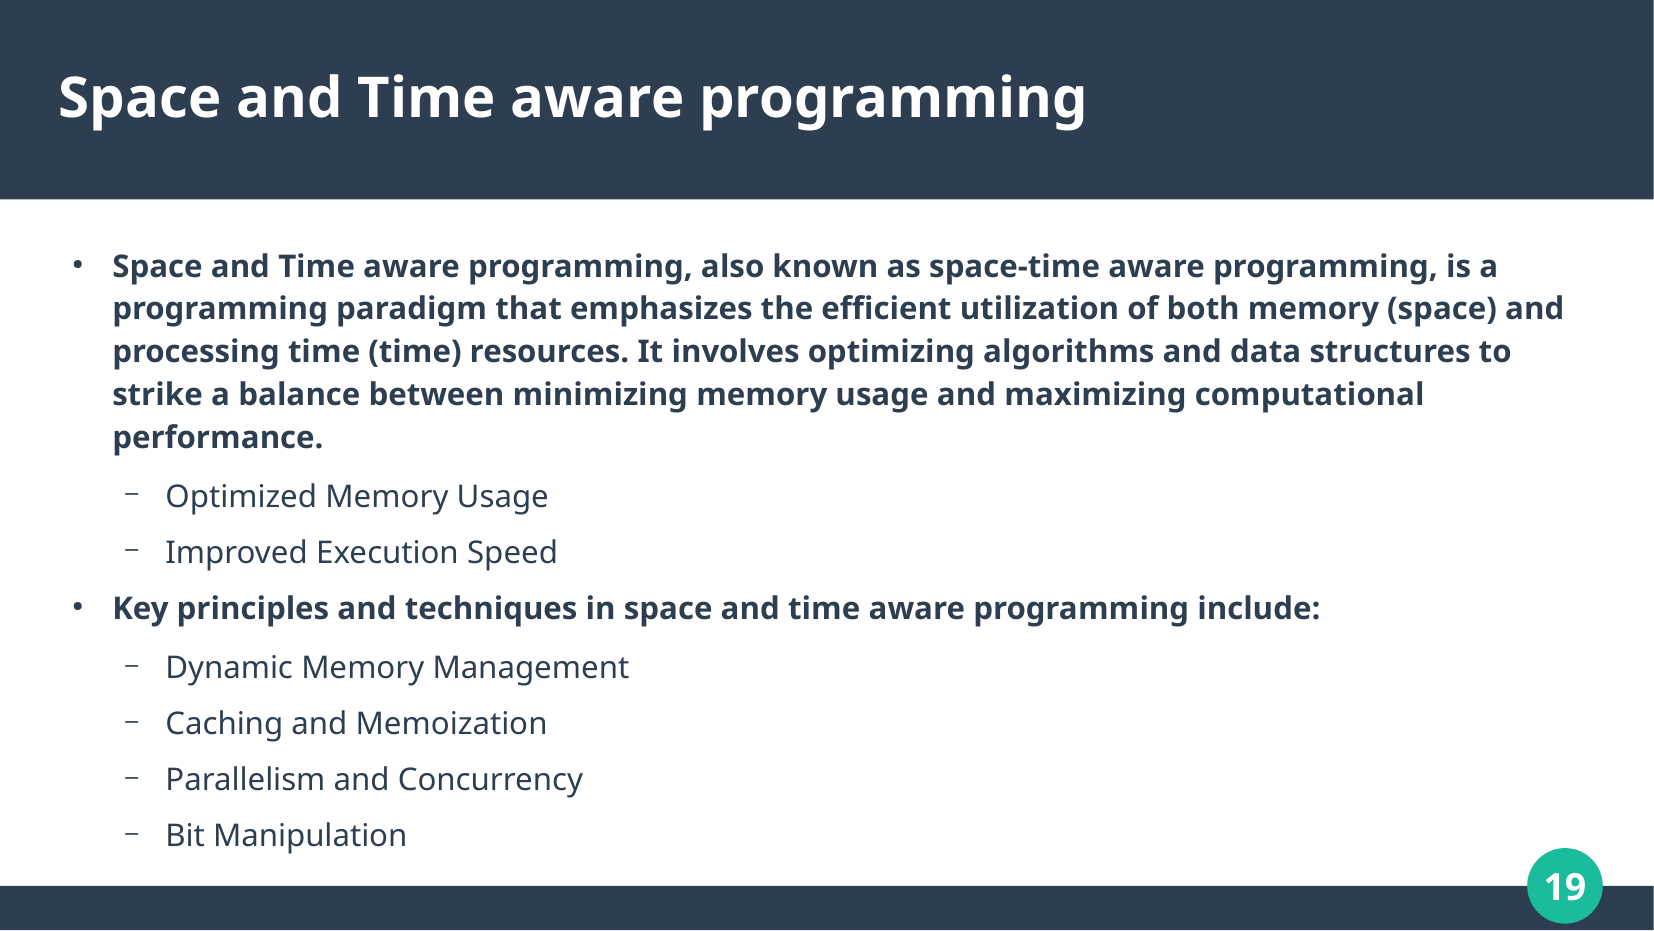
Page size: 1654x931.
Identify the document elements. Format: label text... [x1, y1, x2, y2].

list Space and Time aware programming, also known as space-time aware programming, is a programming paradigm that emphasizes the efficient utilization of both memory (space) and processing time (time) resources. It involves optimizing algorithms and data structures to strike a balance between minimizing memory usage and maximizing computational performance. Optimized Memory Usage Improved Execution Speed Key principles and techniques in space and time aware programming include: Dynamic Memory Management Caching and Memoization Parallelism and Concurrency Bit Manipulation [59, 243, 1595, 864]
title Space and Time aware programming [59, 37, 1595, 156]
